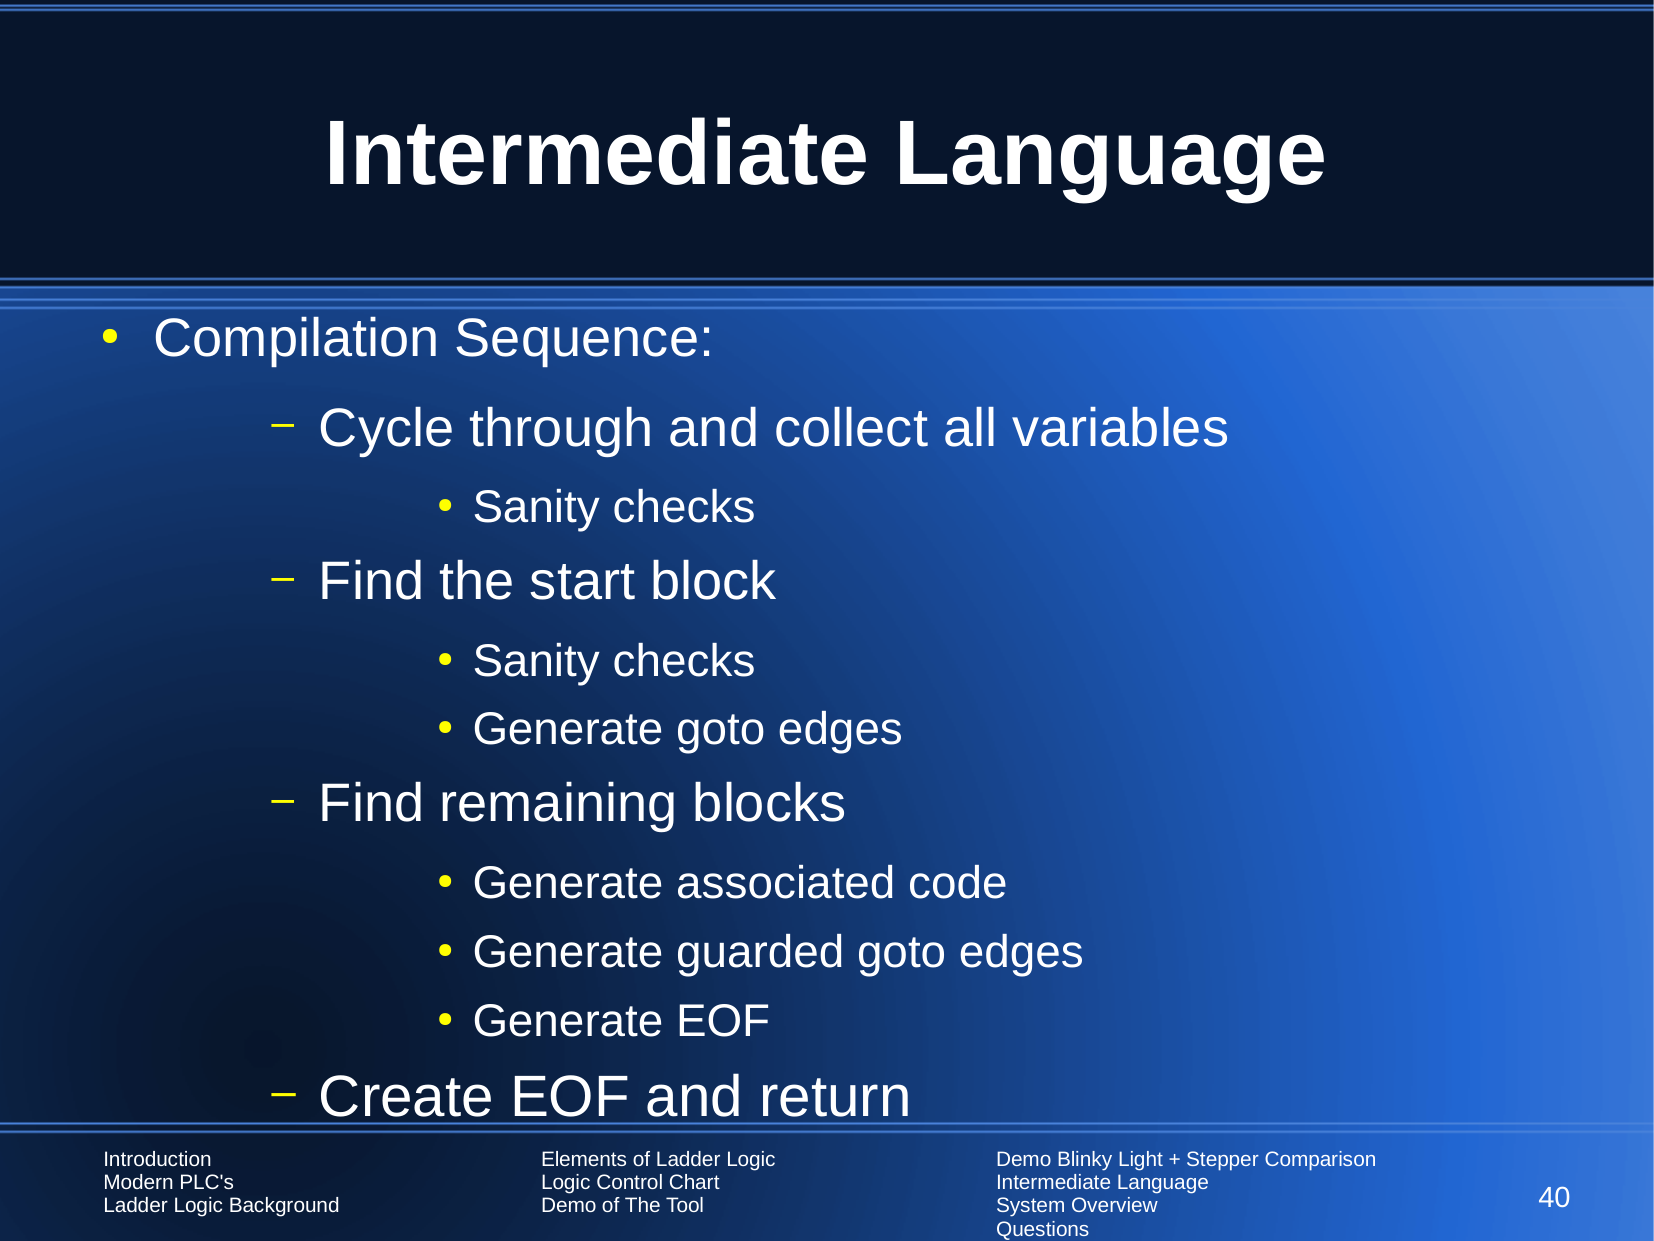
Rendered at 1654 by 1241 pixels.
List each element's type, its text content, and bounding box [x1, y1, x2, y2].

title Intermediate Language [82, 49, 1571, 257]
list Compilation Sequence: Cycle through and collect all variables Sanity checks Find the start block Sanity checks Generate goto edges Find remaining blocks Generate associated code Generate guarded goto edges Generate EOF Create EOF and return [82, 307, 1571, 1127]
picture [0, 0, 1654, 1241]
